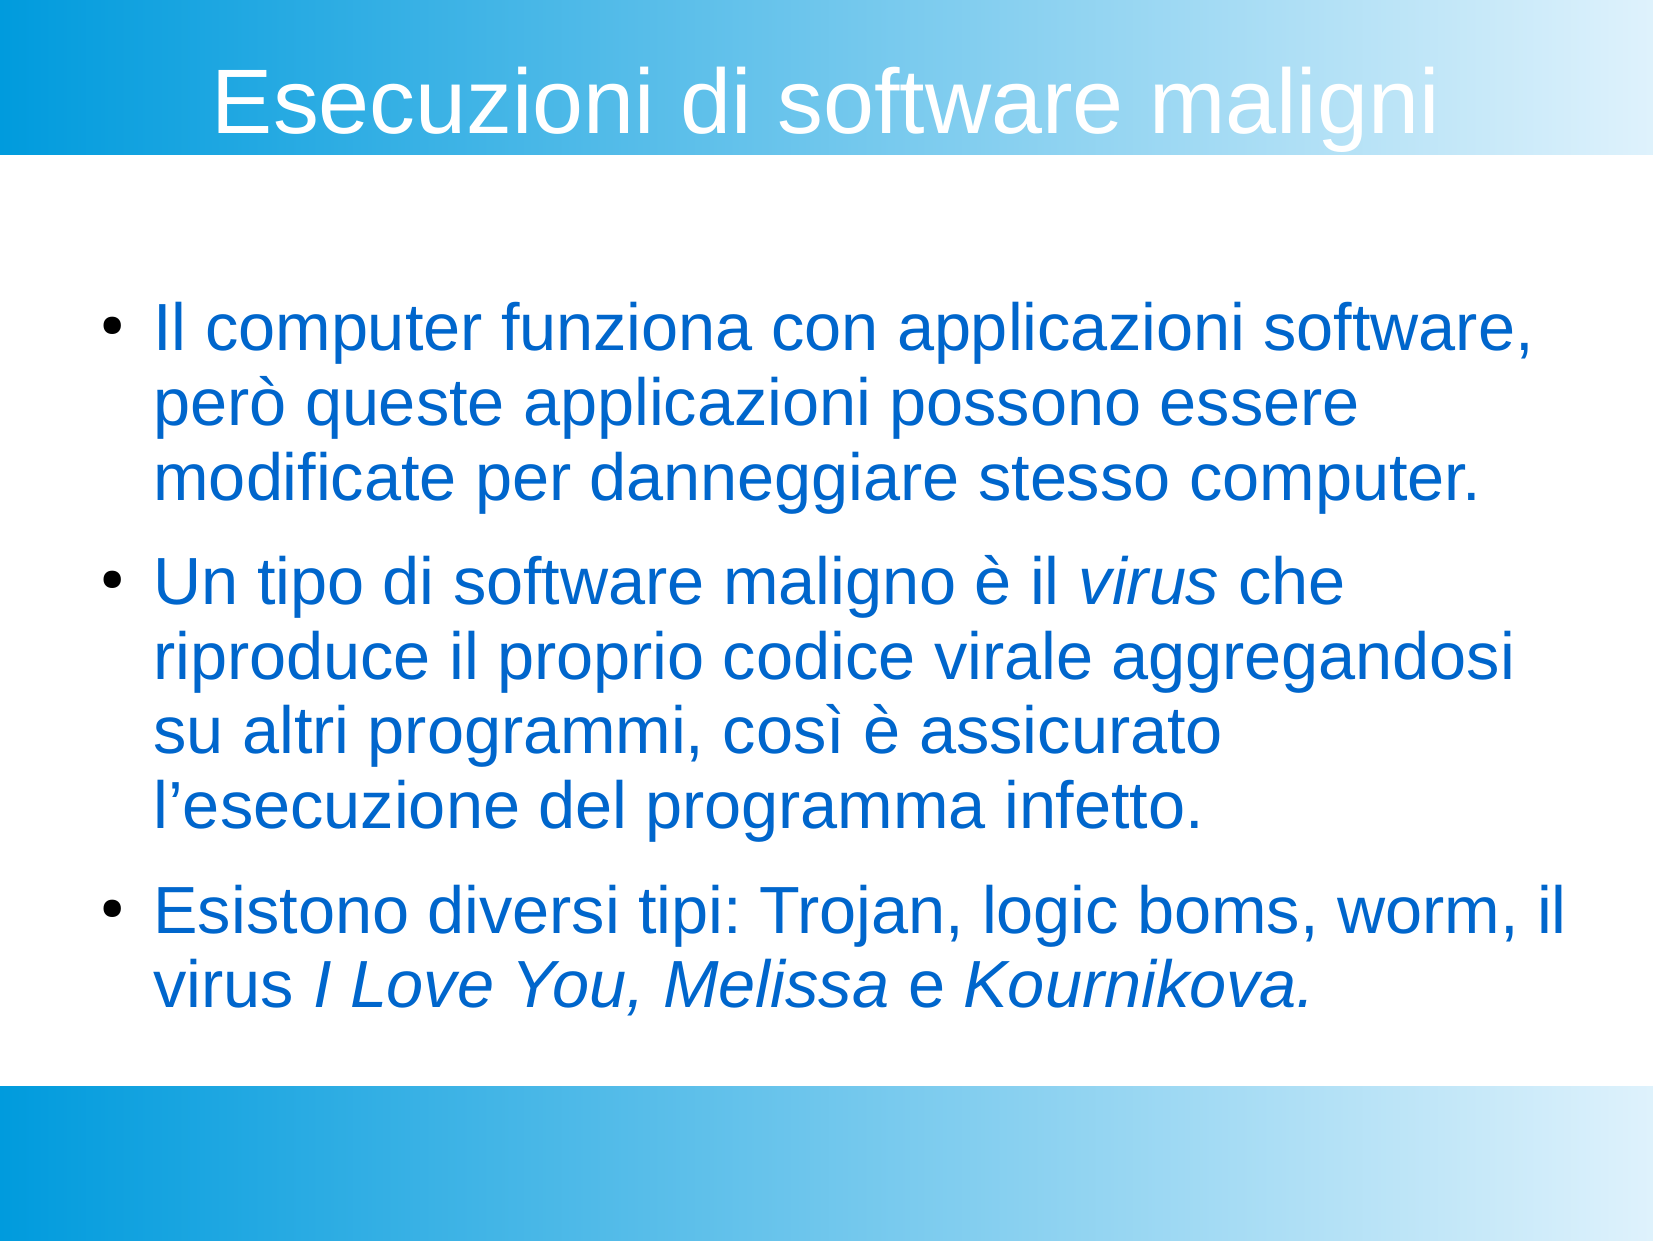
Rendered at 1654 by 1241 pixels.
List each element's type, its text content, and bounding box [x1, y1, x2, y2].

title Esecuzioni di software maligni [82, 49, 1571, 155]
list Il computer funziona con applicazioni software, però queste applicazioni possono essere modificate per danneggiare stesso computer. Un tipo di software maligno è il virus che riproduce il proprio codice virale aggregandosi su altri programmi, così è assicurato l’esecuzione del programma infetto. Esistono diversi tipi: Trojan, logic boms, worm, il virus I Love You, Melissa e Kournikova. [82, 290, 1571, 1010]
